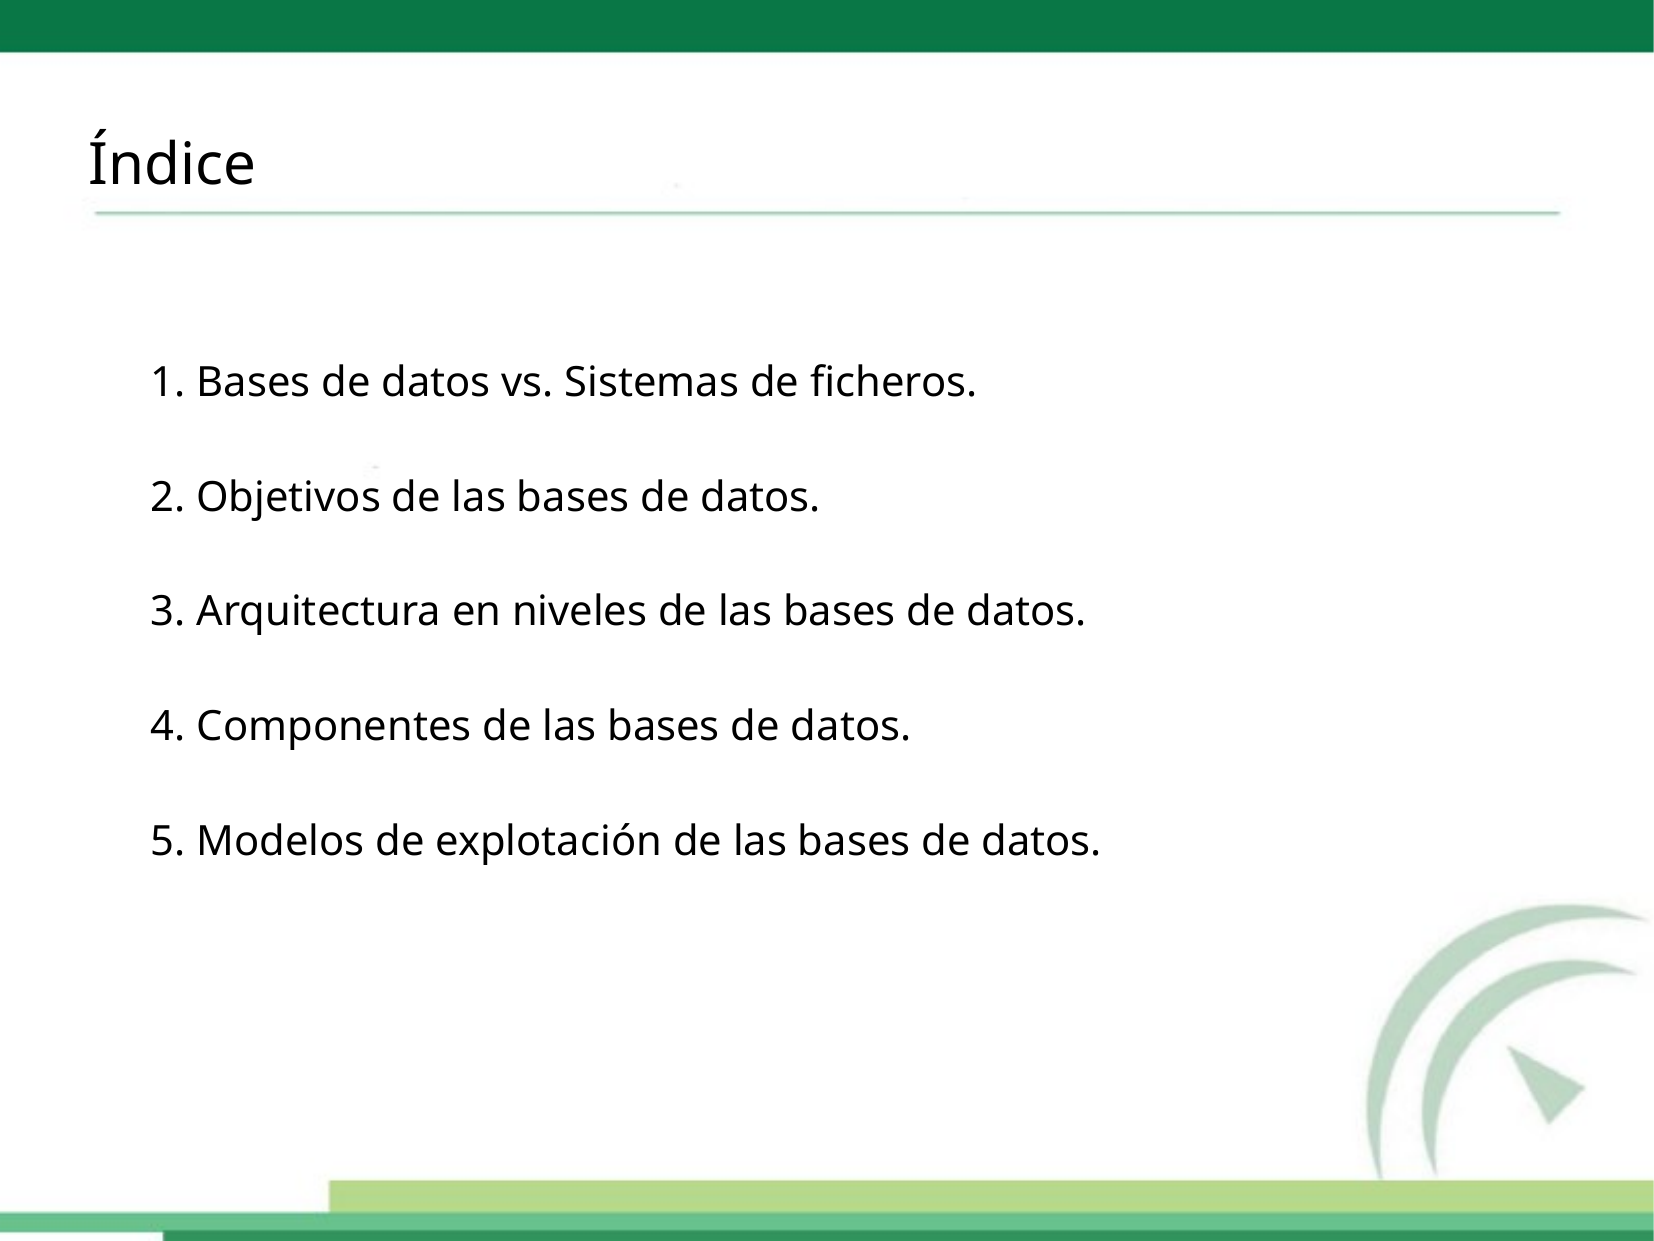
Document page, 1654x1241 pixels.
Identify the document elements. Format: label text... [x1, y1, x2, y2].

list 1. Bases de datos vs. Sistemas de ficheros. 2. Objetivos de las bases de datos. 3. Arquitectura en niveles de las bases de datos. 4. Componentes de las bases de datos. 5. Modelos de explotación de las bases de datos. [76, 236, 1565, 1055]
title Índice [88, 58, 1577, 266]
picture [0, 0, 1654, 1241]
